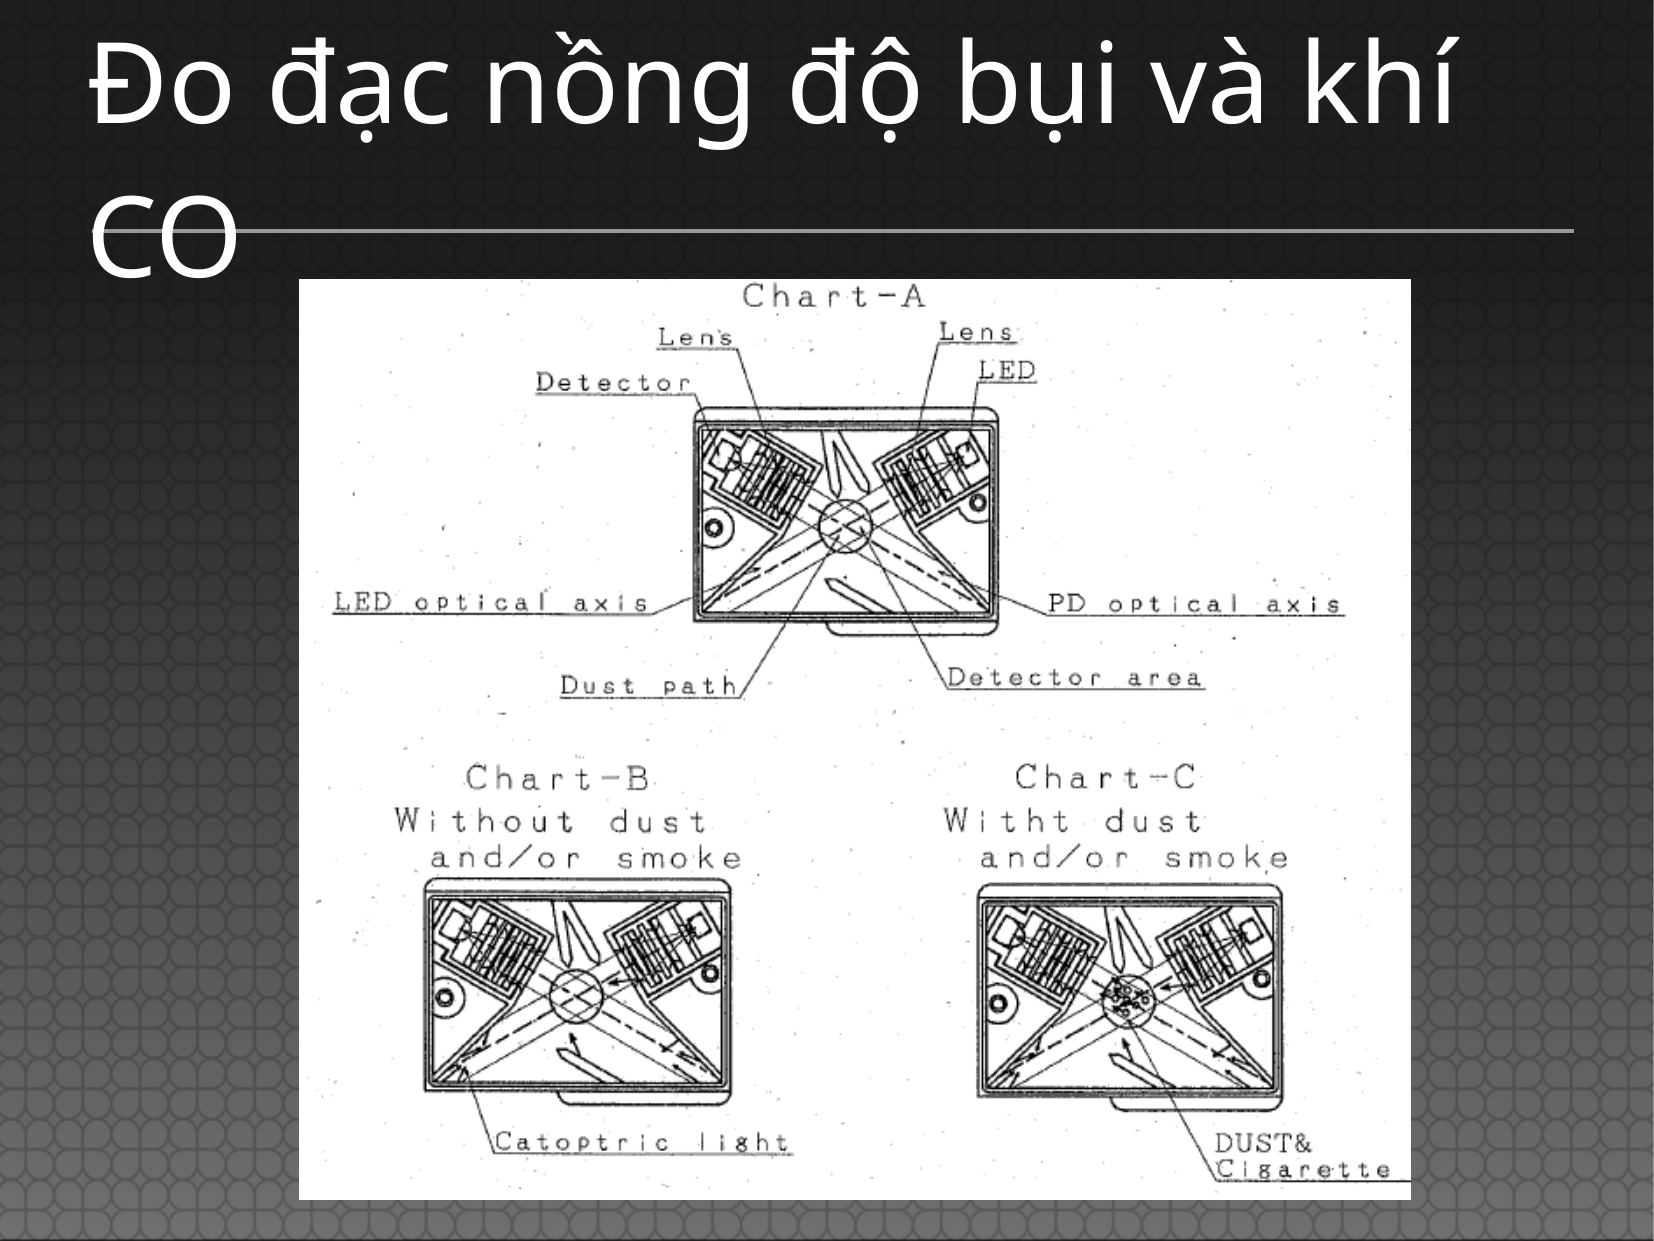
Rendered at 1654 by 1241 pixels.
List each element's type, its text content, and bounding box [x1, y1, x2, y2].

picture [0, 0, 1654, 1241]
title Đo đạc nồng độ bụi và khí CO [86, 88, 1576, 226]
